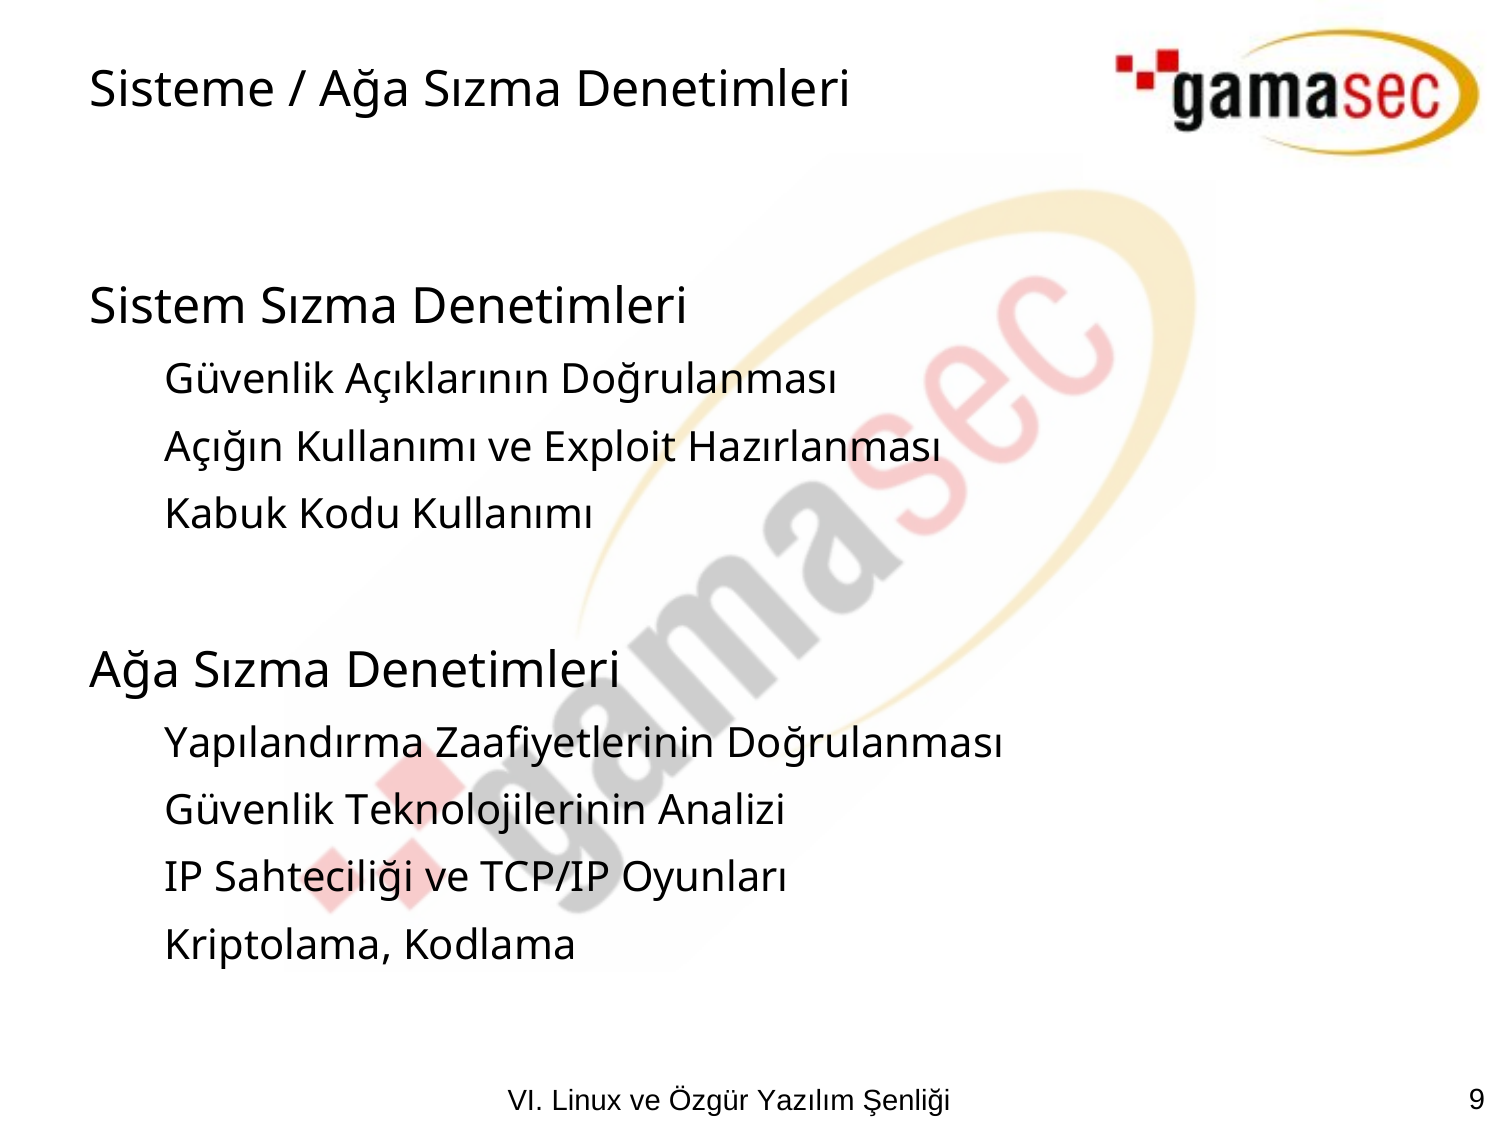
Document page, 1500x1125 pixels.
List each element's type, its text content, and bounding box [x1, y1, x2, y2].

picture [284, 0, 1500, 262]
list Sistem Sızma Denetimleri Güvenlik Açıklarının Doğrulanması Açığın Kullanımı ve Exploit Hazırlanması Kabuk Kodu Kullanımı Ağa Sızma Denetimleri Yapılandırma Zaafiyetlerinin Doğrulanması Güvenlik Teknolojilerinin Analizi IP Sahteciliği ve TCP/IP Oyunları Kriptolama, Kodlama [75, 262, 1426, 1006]
title Sisteme / Ağa Sızma Denetimleri [75, 45, 1070, 233]
